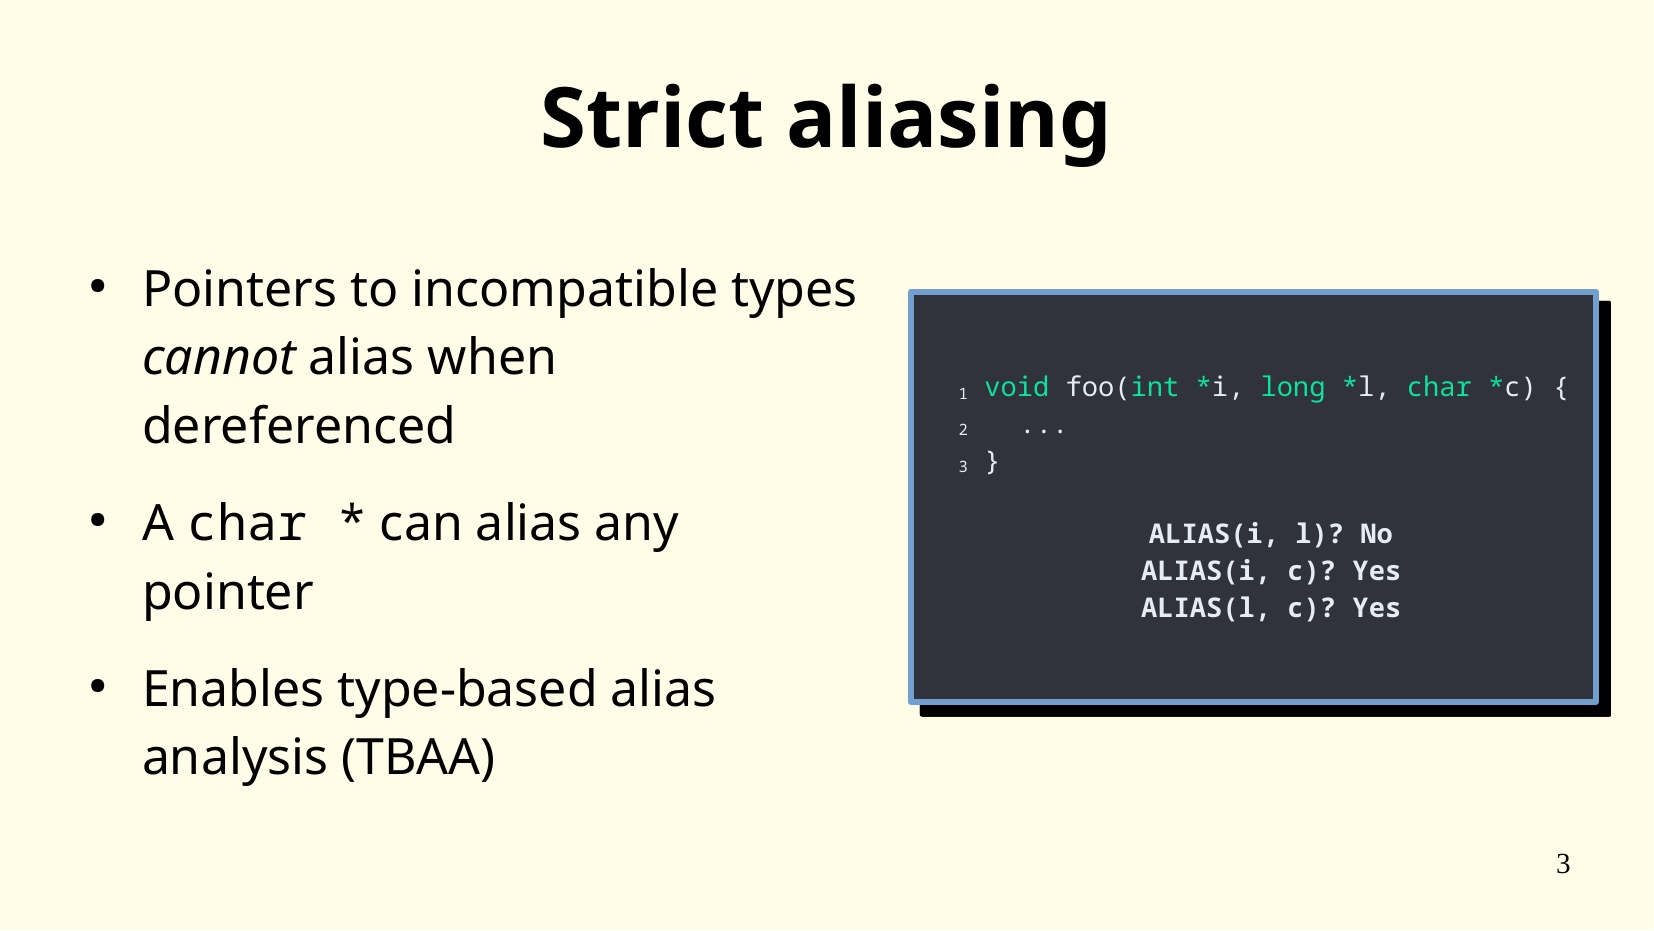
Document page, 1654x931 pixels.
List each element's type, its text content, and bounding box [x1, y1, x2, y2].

title Strict aliasing [82, 37, 1571, 193]
list Pointers to incompatible types cannot alias when dereferenced A char * can alias any pointer Enables type-based alias analysis (TBAA) [71, 253, 862, 793]
text_box 1 void foo(int *i, long *l, char *c) { 2 ... 3 } ALIAS(i, l)? No ALIAS(i, c)? Yes ALIAS(l, c)? Yes [910, 291, 1596, 686]
